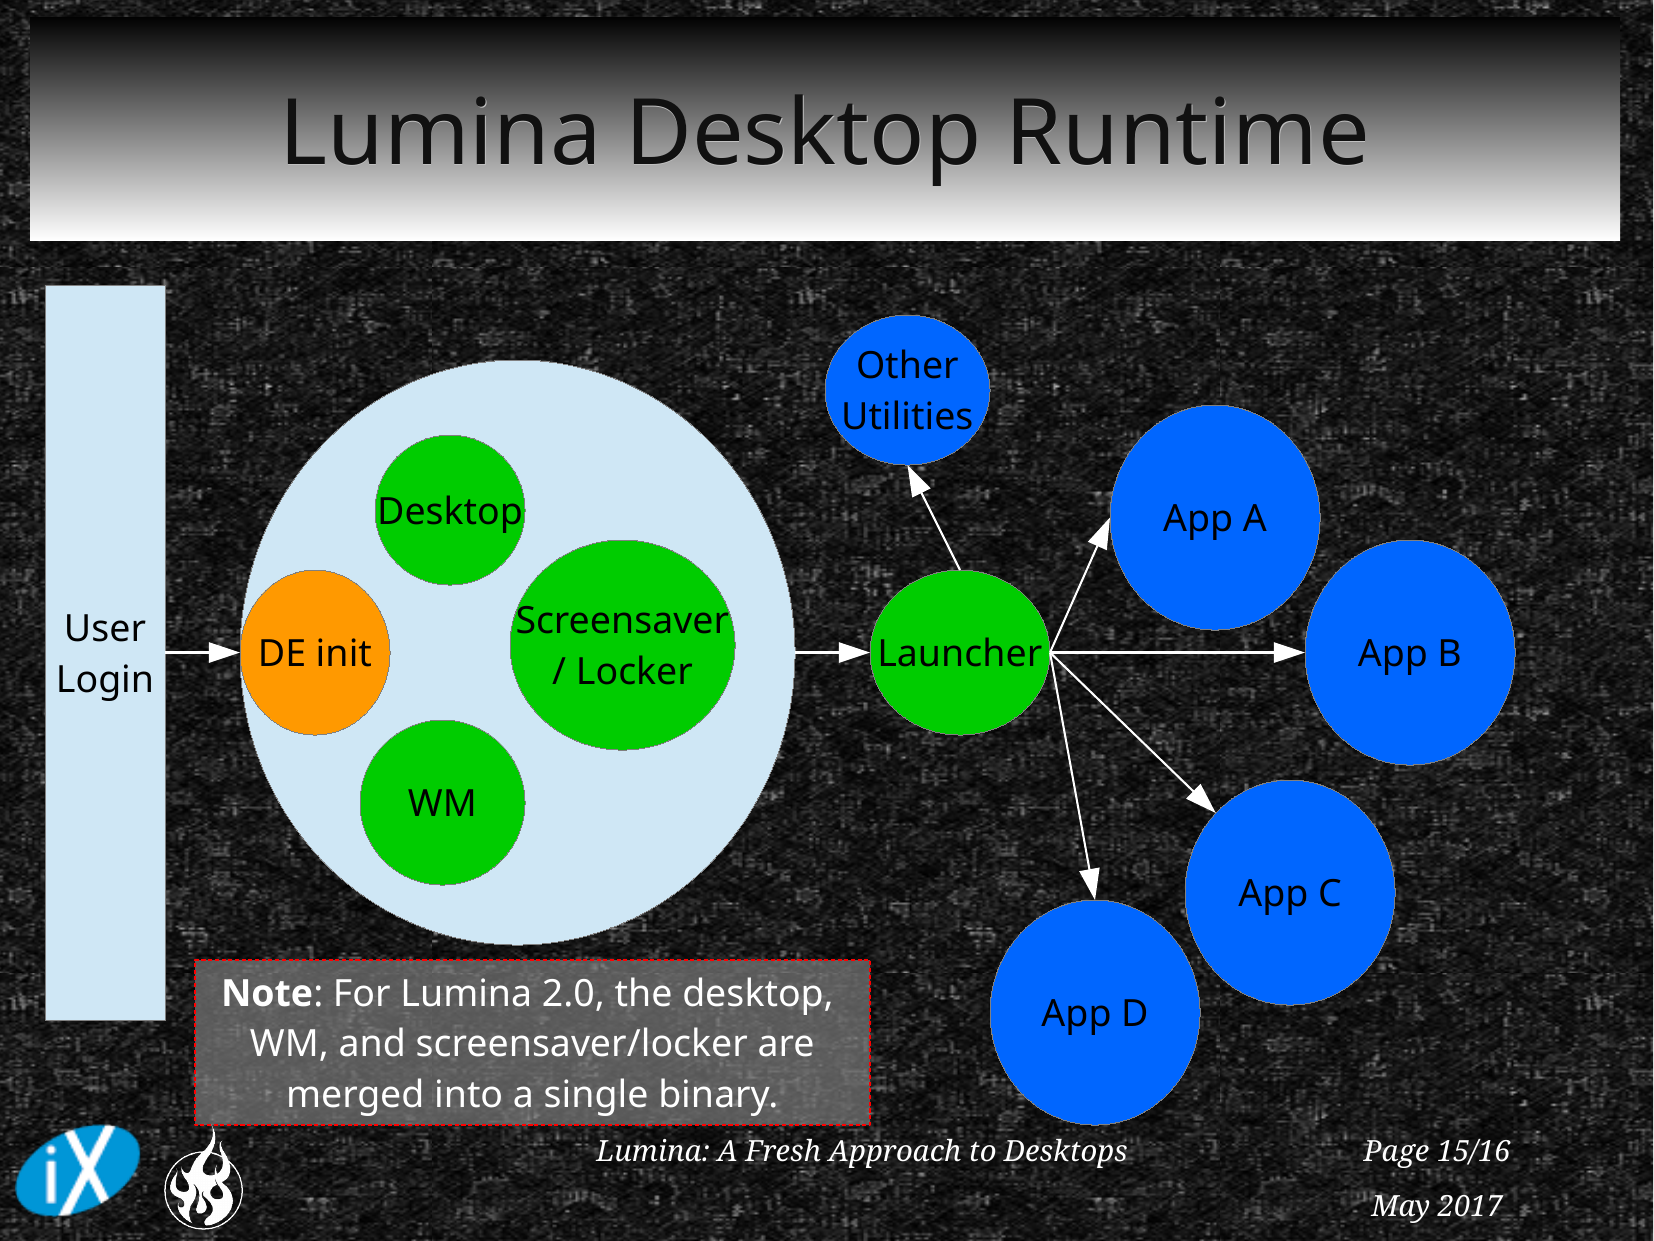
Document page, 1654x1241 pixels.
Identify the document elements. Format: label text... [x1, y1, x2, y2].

picture [0, 0, 1654, 1241]
text_box Screensaver / Locker [510, 540, 736, 751]
text_box App A [1110, 405, 1321, 631]
text_box Launcher [870, 570, 1050, 736]
text_box Note: For Lumina 2.0, the desktop, WM, and screensaver/locker are merged into a single binary. [195, 960, 871, 1126]
text_box DE init [240, 570, 391, 736]
text_box Other Utilities [825, 315, 991, 466]
text_box App D [990, 900, 1201, 1126]
text_box Desktop [375, 435, 526, 586]
text_box WM [360, 720, 526, 886]
title Lumina Desktop Runtime [30, 17, 1621, 241]
text_box User Login [45, 285, 166, 1021]
text_box [240, 360, 796, 946]
text_box App B [1305, 540, 1516, 766]
text_box App C [1185, 780, 1396, 1006]
